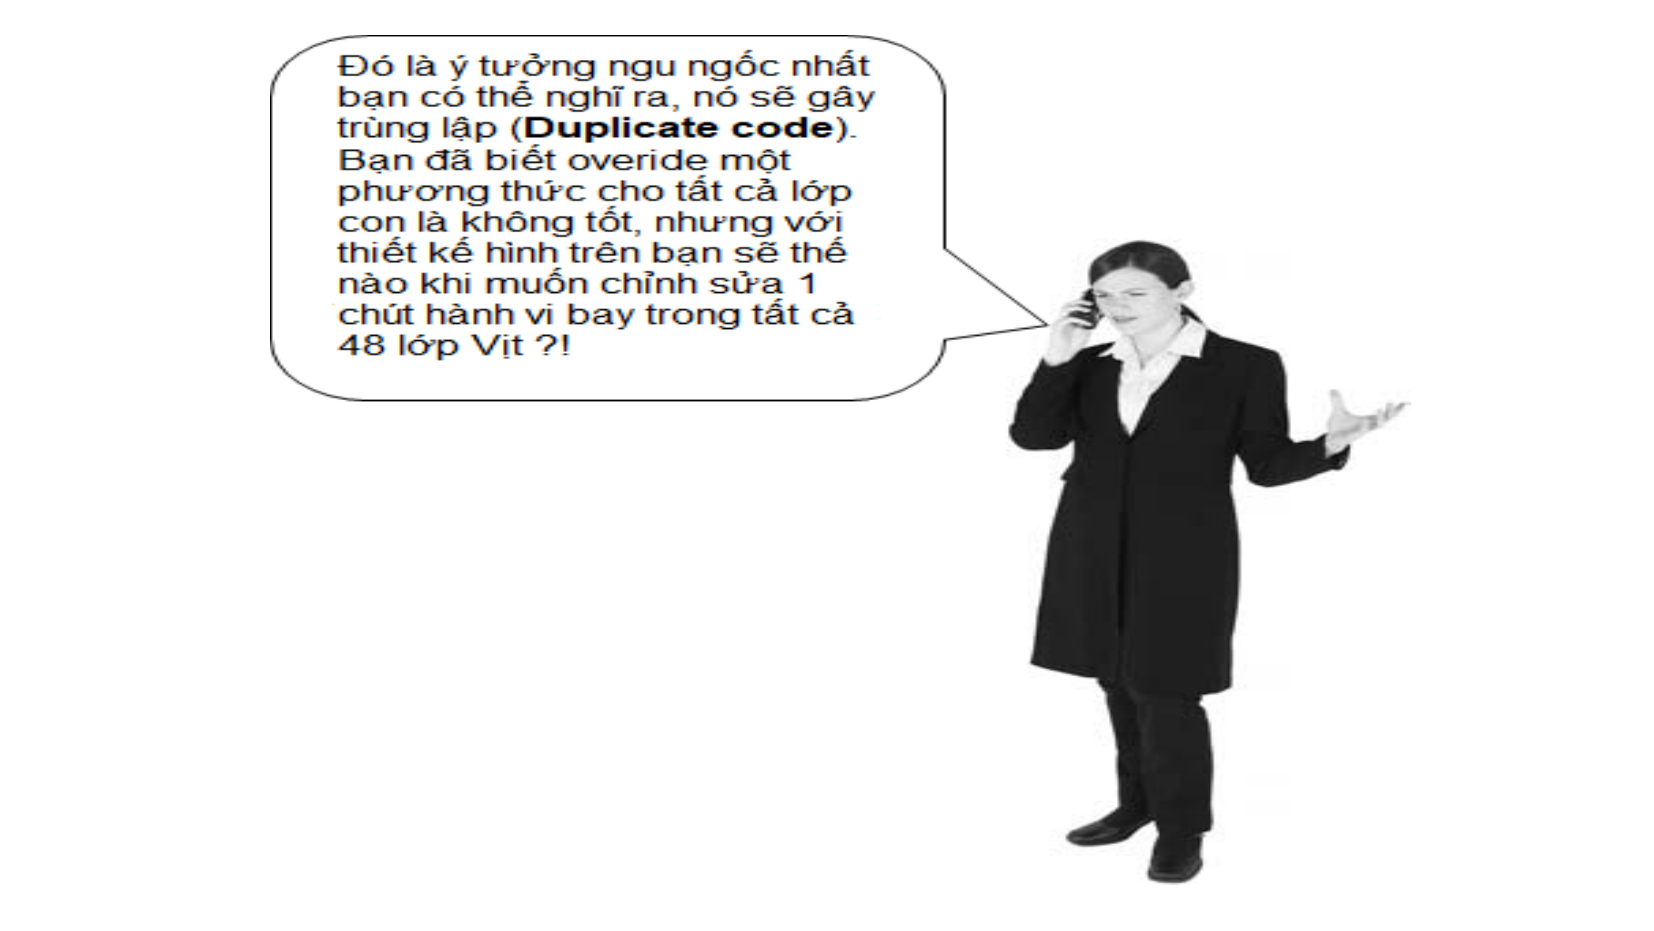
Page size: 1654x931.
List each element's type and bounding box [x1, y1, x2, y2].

picture [270, 35, 1411, 886]
